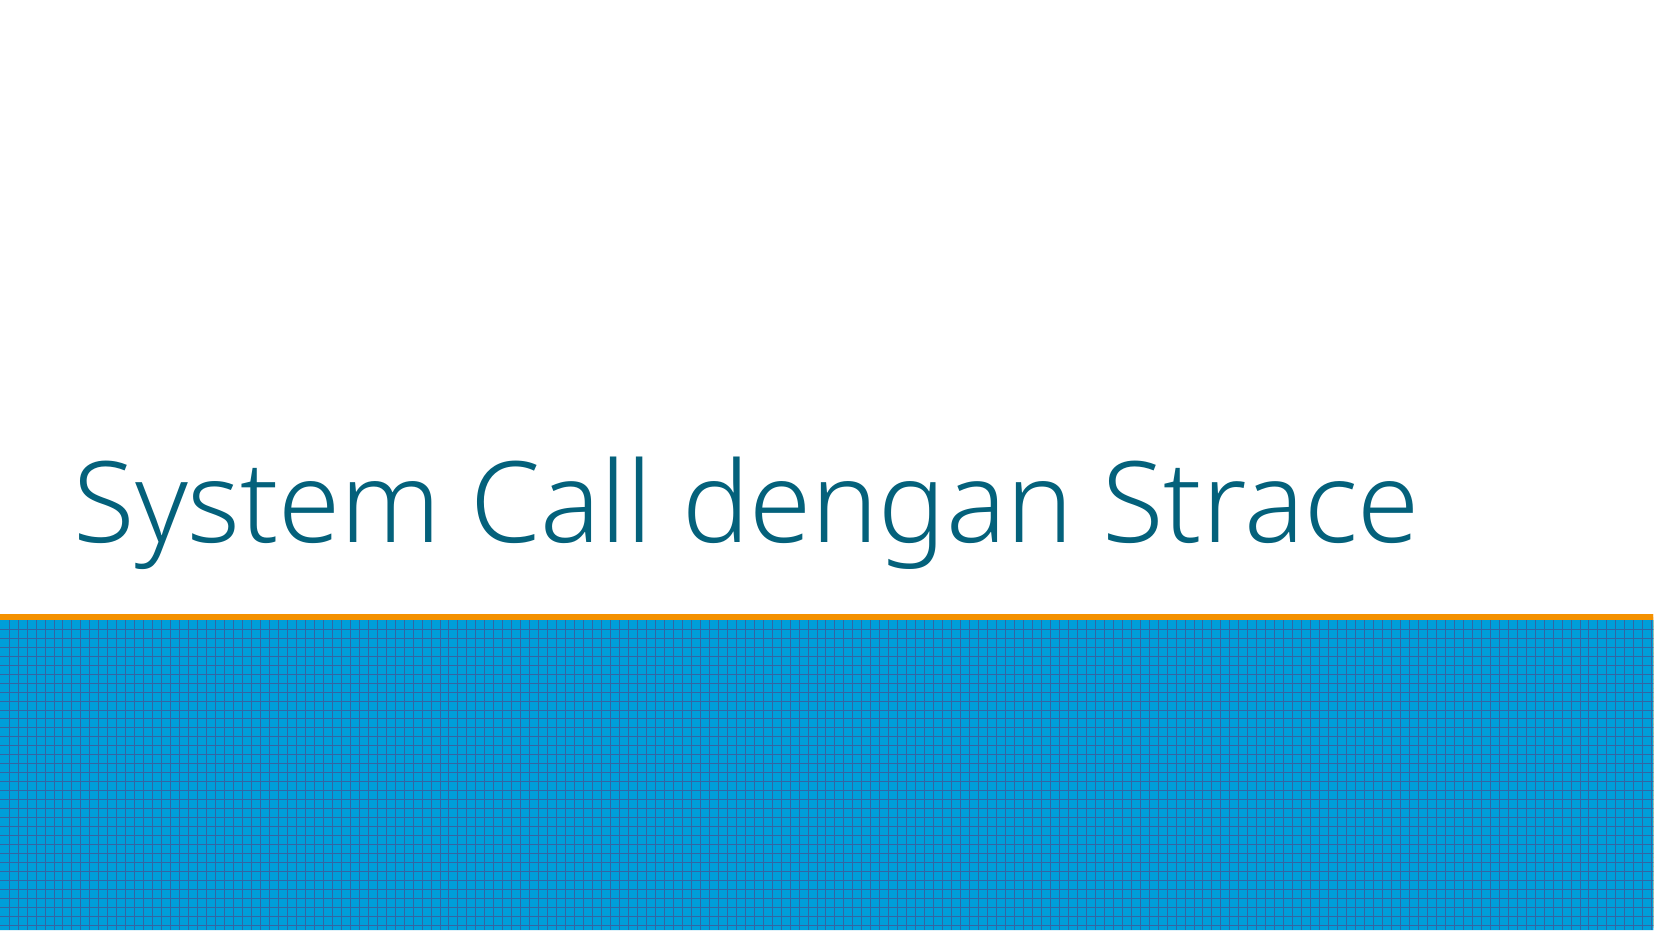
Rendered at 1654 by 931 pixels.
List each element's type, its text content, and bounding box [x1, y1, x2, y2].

title System Call dengan Strace [73, 44, 1551, 576]
